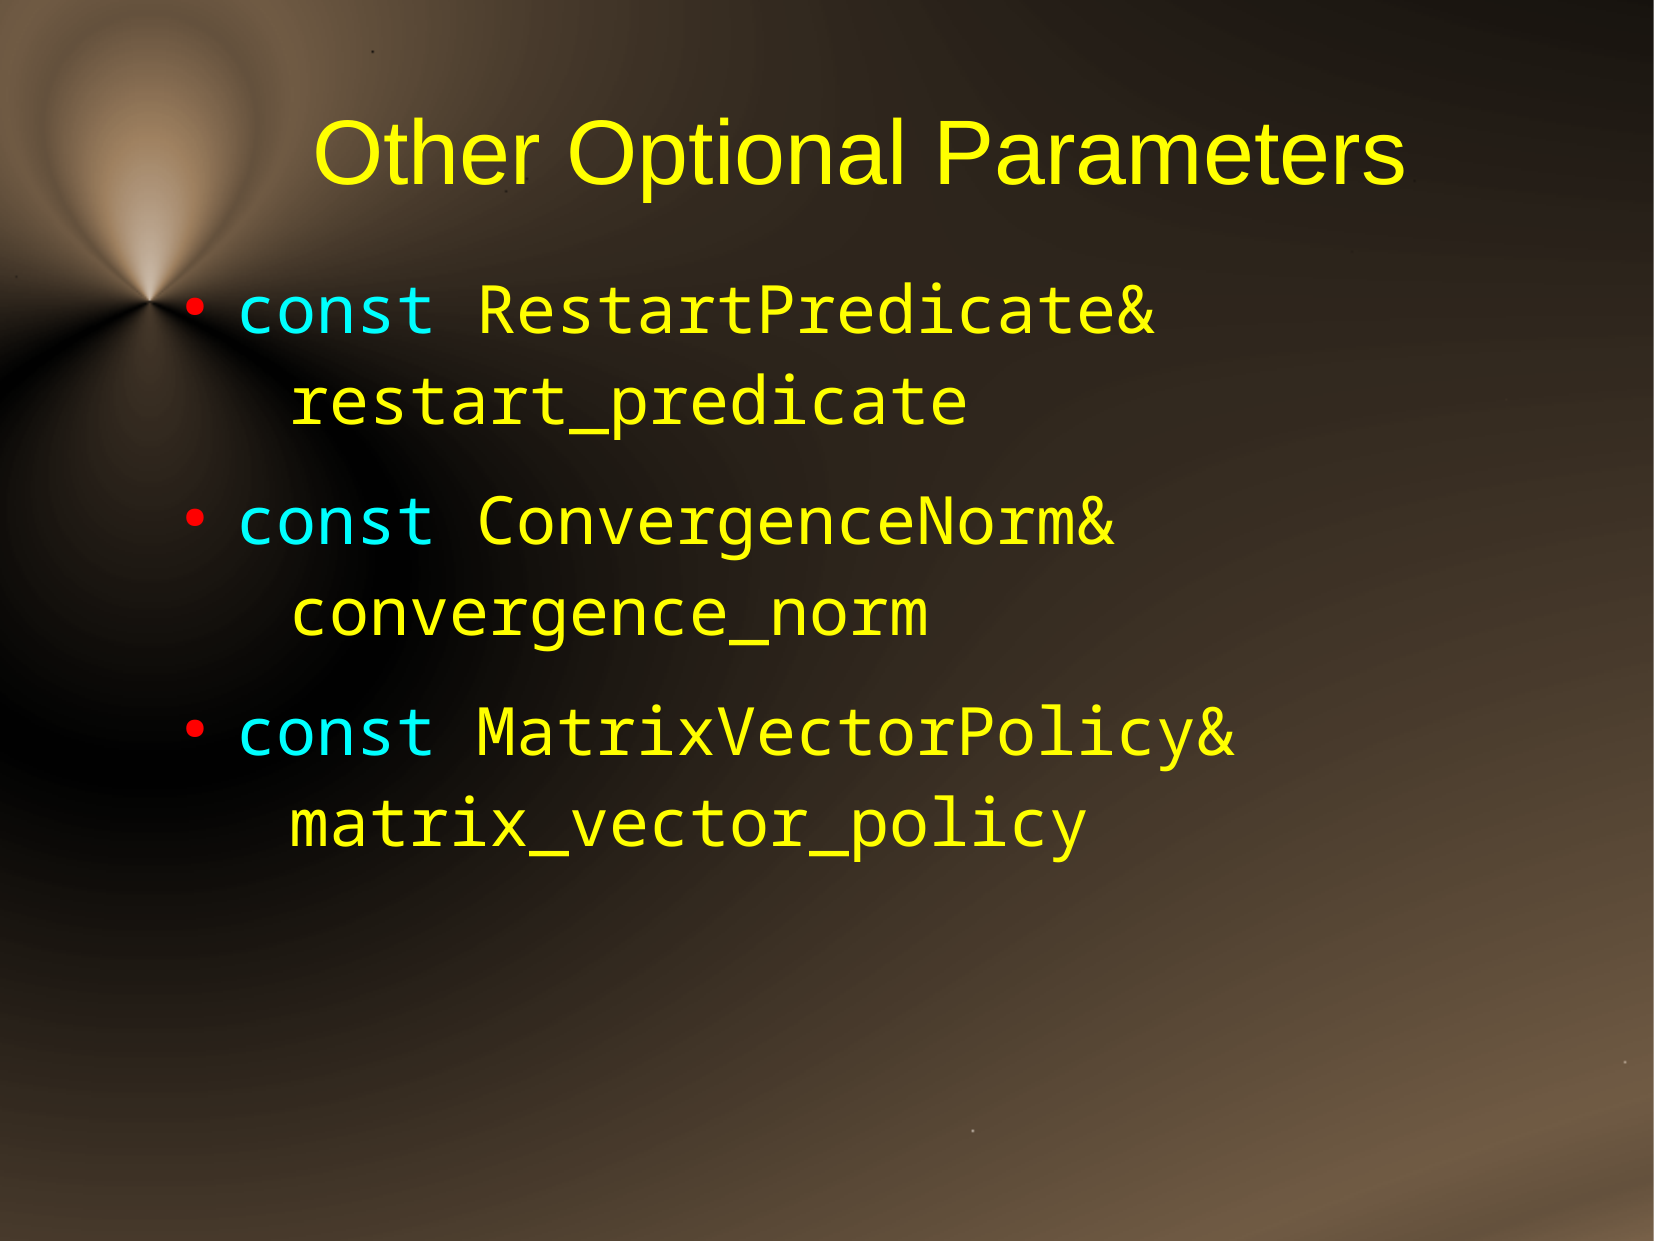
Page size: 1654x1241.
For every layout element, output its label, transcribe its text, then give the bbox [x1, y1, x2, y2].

picture [0, 0, 1654, 1241]
list const RestartPredicate& restart_predicate const ConvergenceNorm& convergence_norm const MatrixVectorPolicy& matrix_vector_policy [147, 262, 1571, 1094]
title Other Optional Parameters [150, 56, 1571, 250]
